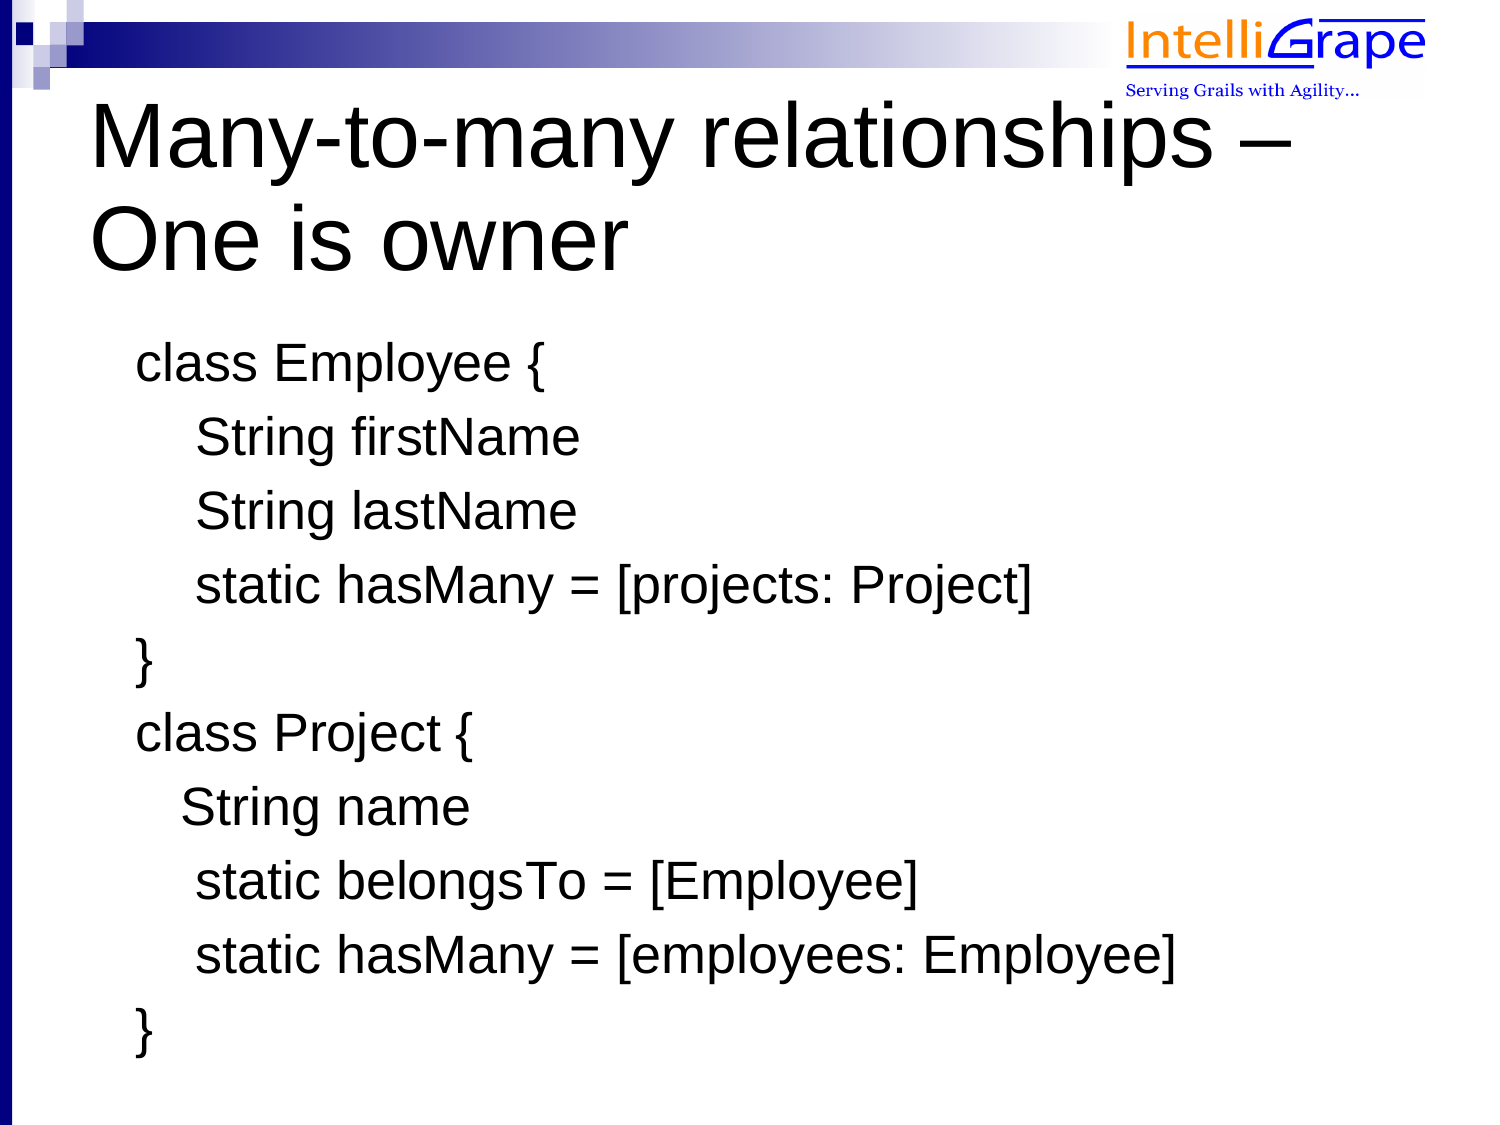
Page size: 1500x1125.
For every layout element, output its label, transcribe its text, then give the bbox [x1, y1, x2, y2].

picture [1125, 12, 1425, 74]
list class Employee { String firstName String lastName static hasMany = [projects: Project] } class Project { String name static belongsTo = [Employee] static hasMany = [employees: Employee] } [75, 324, 1426, 1068]
title Many-to-many relationships – One is owner [75, 74, 1426, 301]
